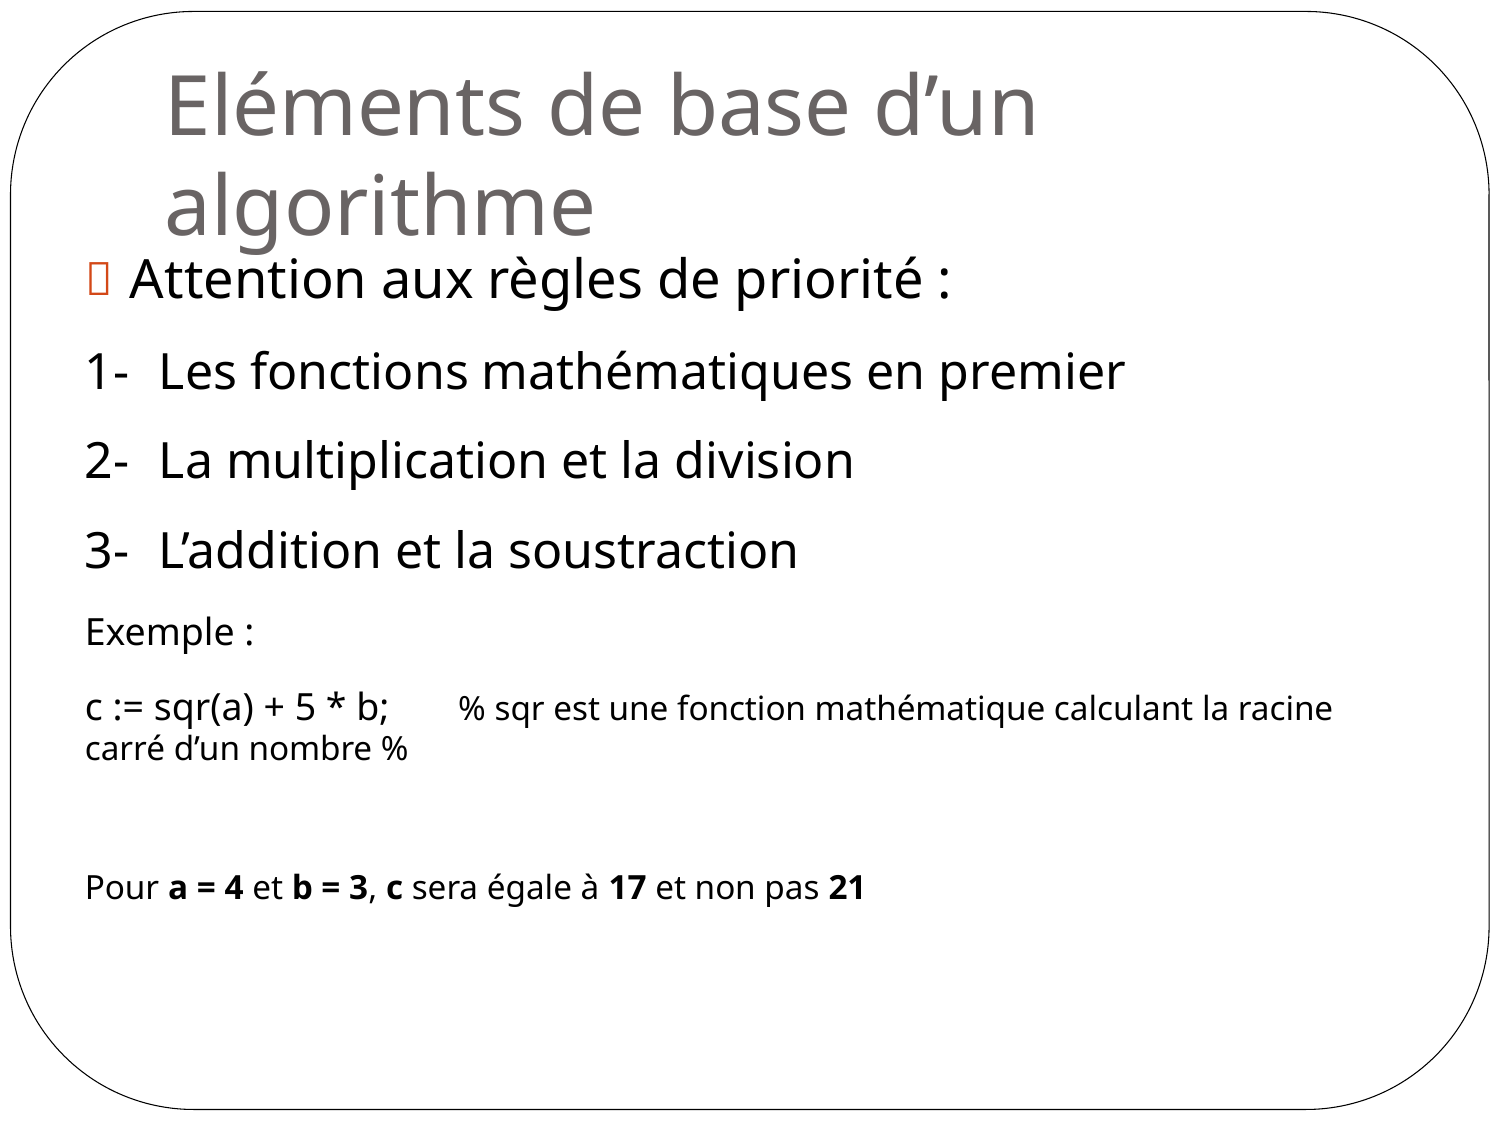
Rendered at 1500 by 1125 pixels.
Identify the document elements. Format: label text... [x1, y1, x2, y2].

list Attention aux règles de priorité : 1- Les fonctions mathématiques en premier 2- La multiplication et la division 3- L’addition et la soustraction Exemple : c := sqr(a) + 5 * b; % sqr est une fonction mathématique calculant la racine carré d’un nombre % Pour a = 4 et b = 3, c sera égale à 17 et non pas 21 [70, 237, 1425, 988]
title Eléments de base d’un algorithme [150, 45, 1425, 200]
